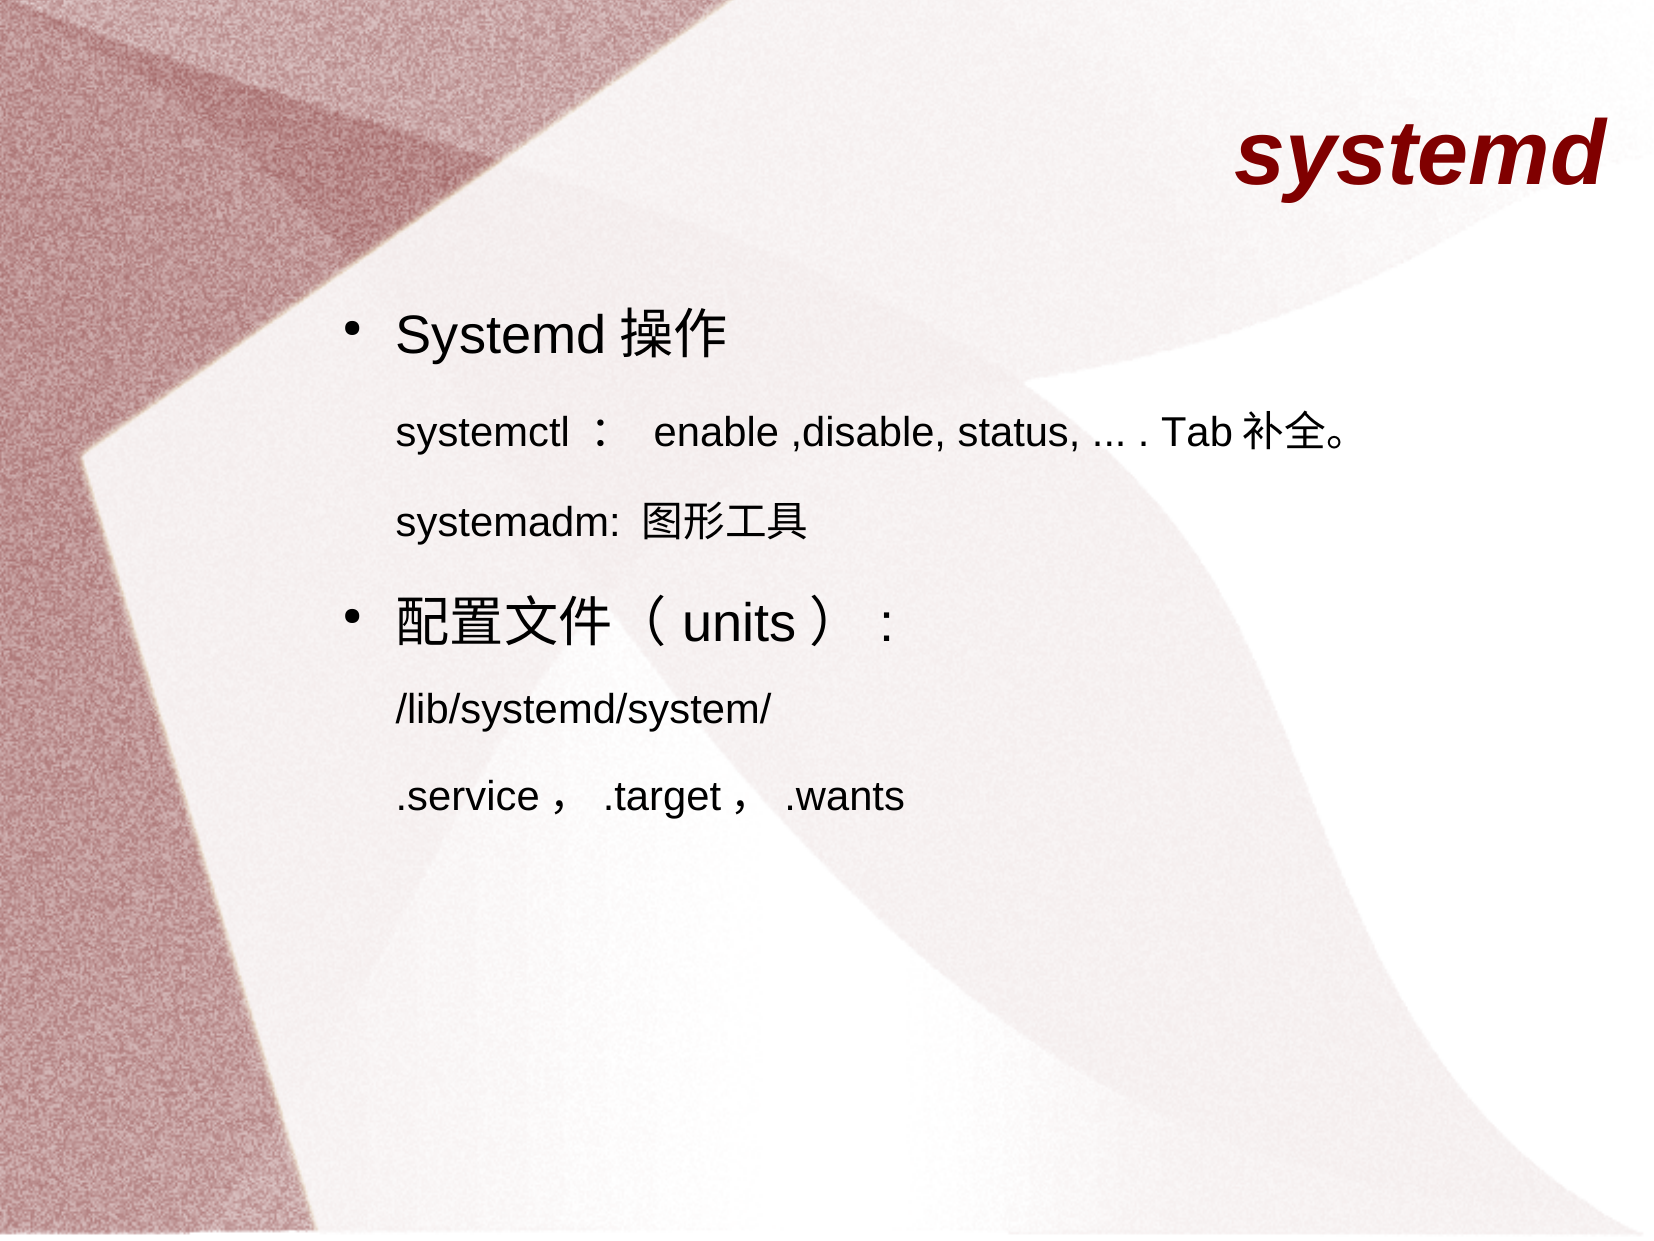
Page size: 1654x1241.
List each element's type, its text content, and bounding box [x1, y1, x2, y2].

picture [0, 0, 1654, 1241]
list Systemd操作 systemctl ： enable ,disable, status, ... . Tab补全。 systemadm: 图形工具 配置文件（units）: /lib/systemd/system/ .service，.target，.wants [324, 290, 1601, 1092]
title systemd [596, 49, 1607, 257]
